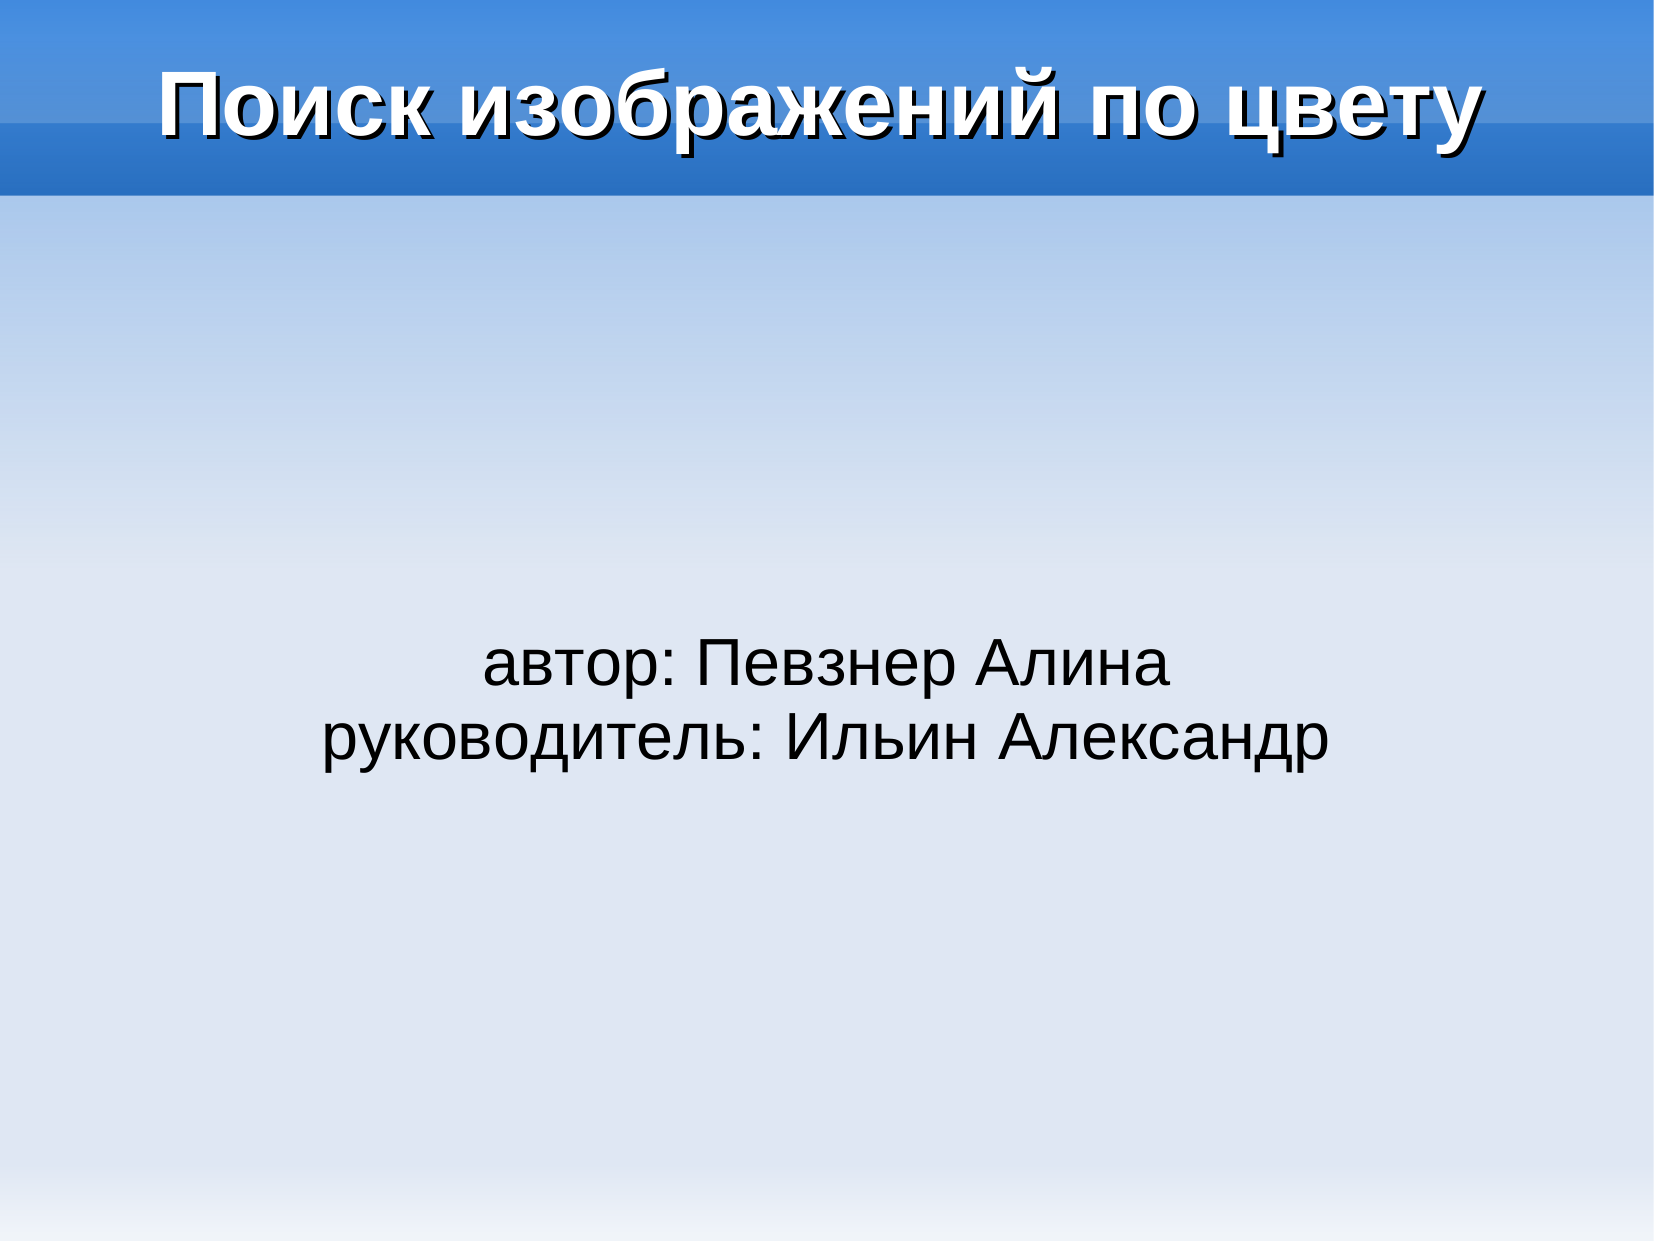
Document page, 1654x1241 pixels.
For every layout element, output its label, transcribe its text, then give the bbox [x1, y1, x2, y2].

picture [0, 0, 1654, 1241]
subtitle автор: Певзнер Алина руководитель: Ильин Александр [82, 290, 1571, 1109]
title Поиск изображений по цвету [76, 0, 1565, 208]
